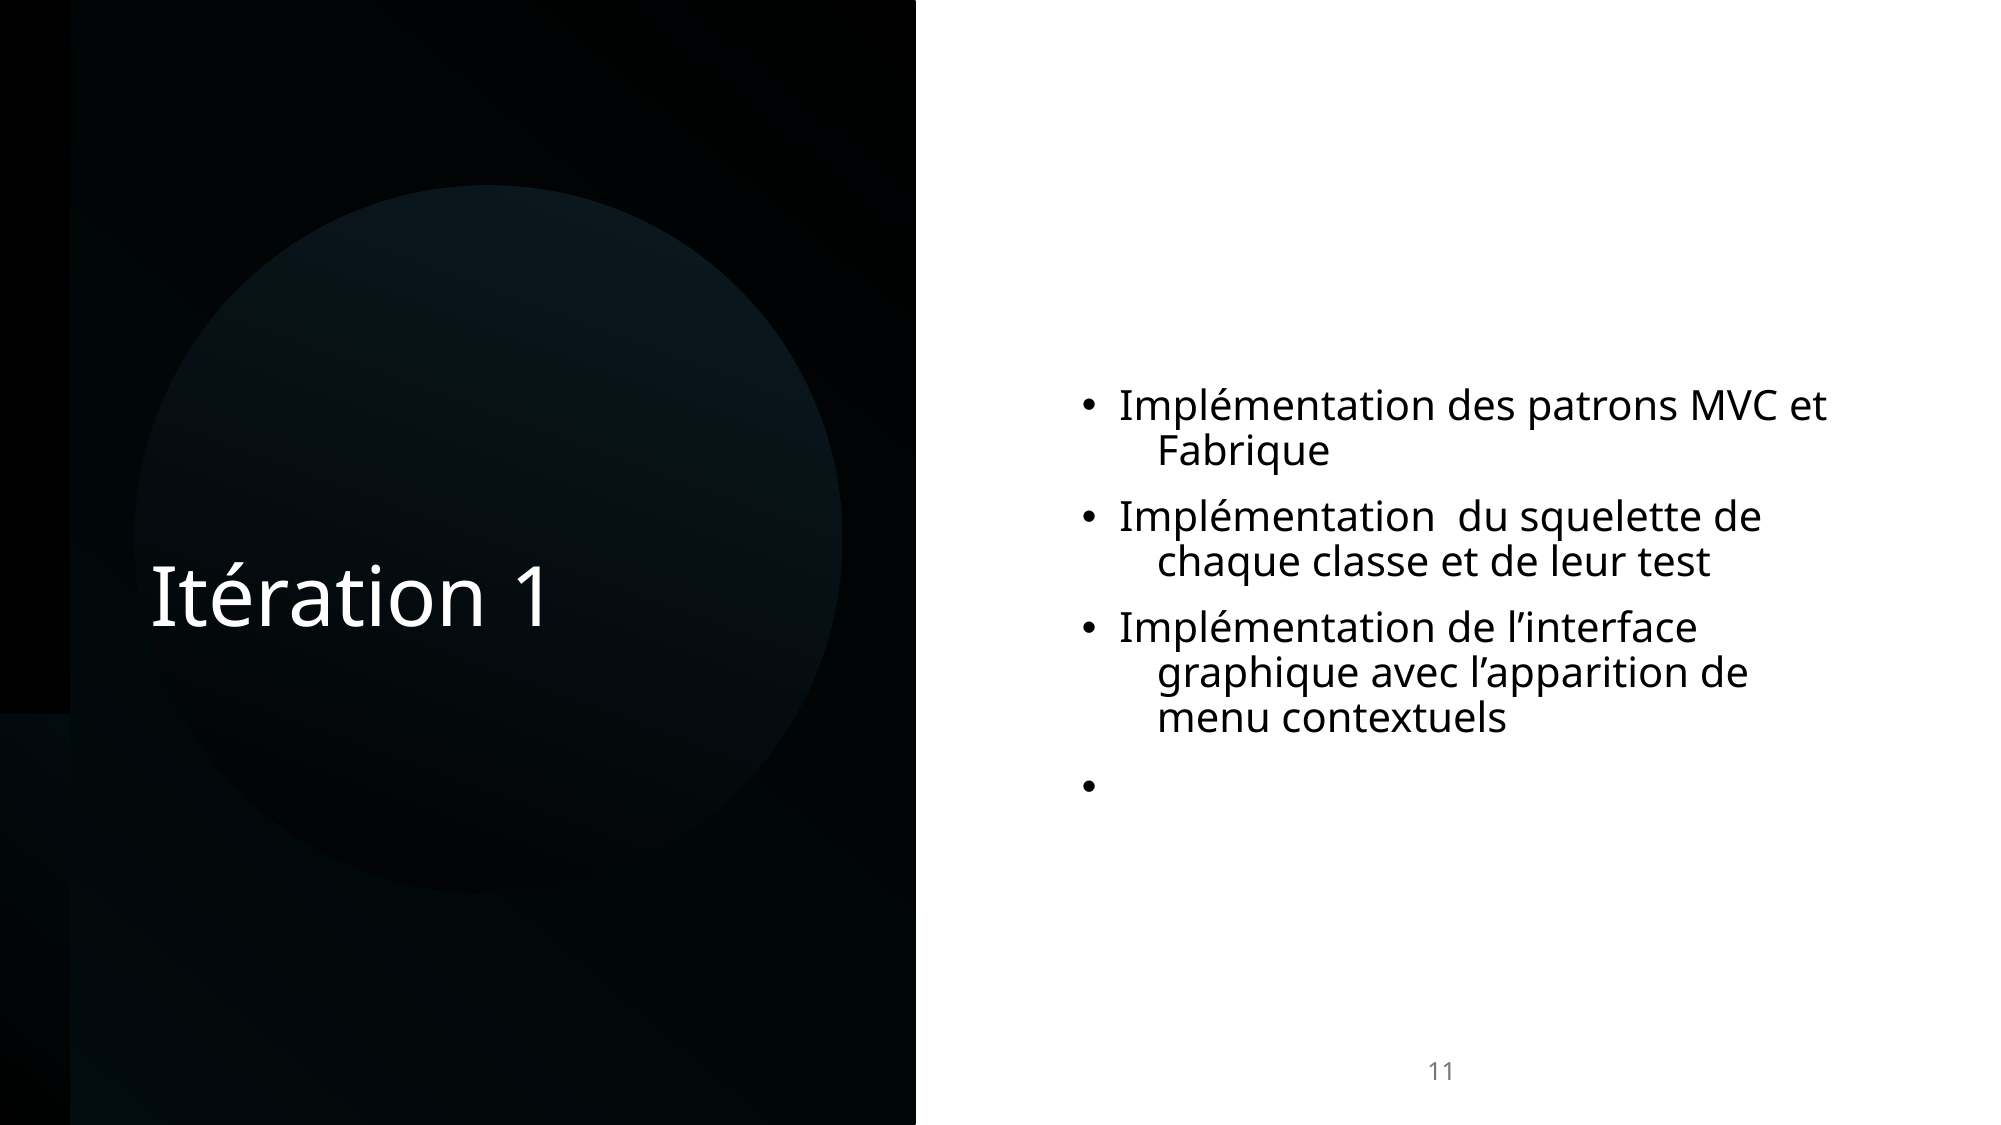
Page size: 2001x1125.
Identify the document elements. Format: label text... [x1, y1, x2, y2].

list Implémentation des patrons MVC et Fabrique Implémentation du squelette de chaque classe et de leur test Implémentation de l’interface graphique avec l’apparition de menu contextuels [1066, 106, 1865, 1017]
text_box [0, 0, 2000, 1125]
title Itération 1 [135, 96, 830, 652]
